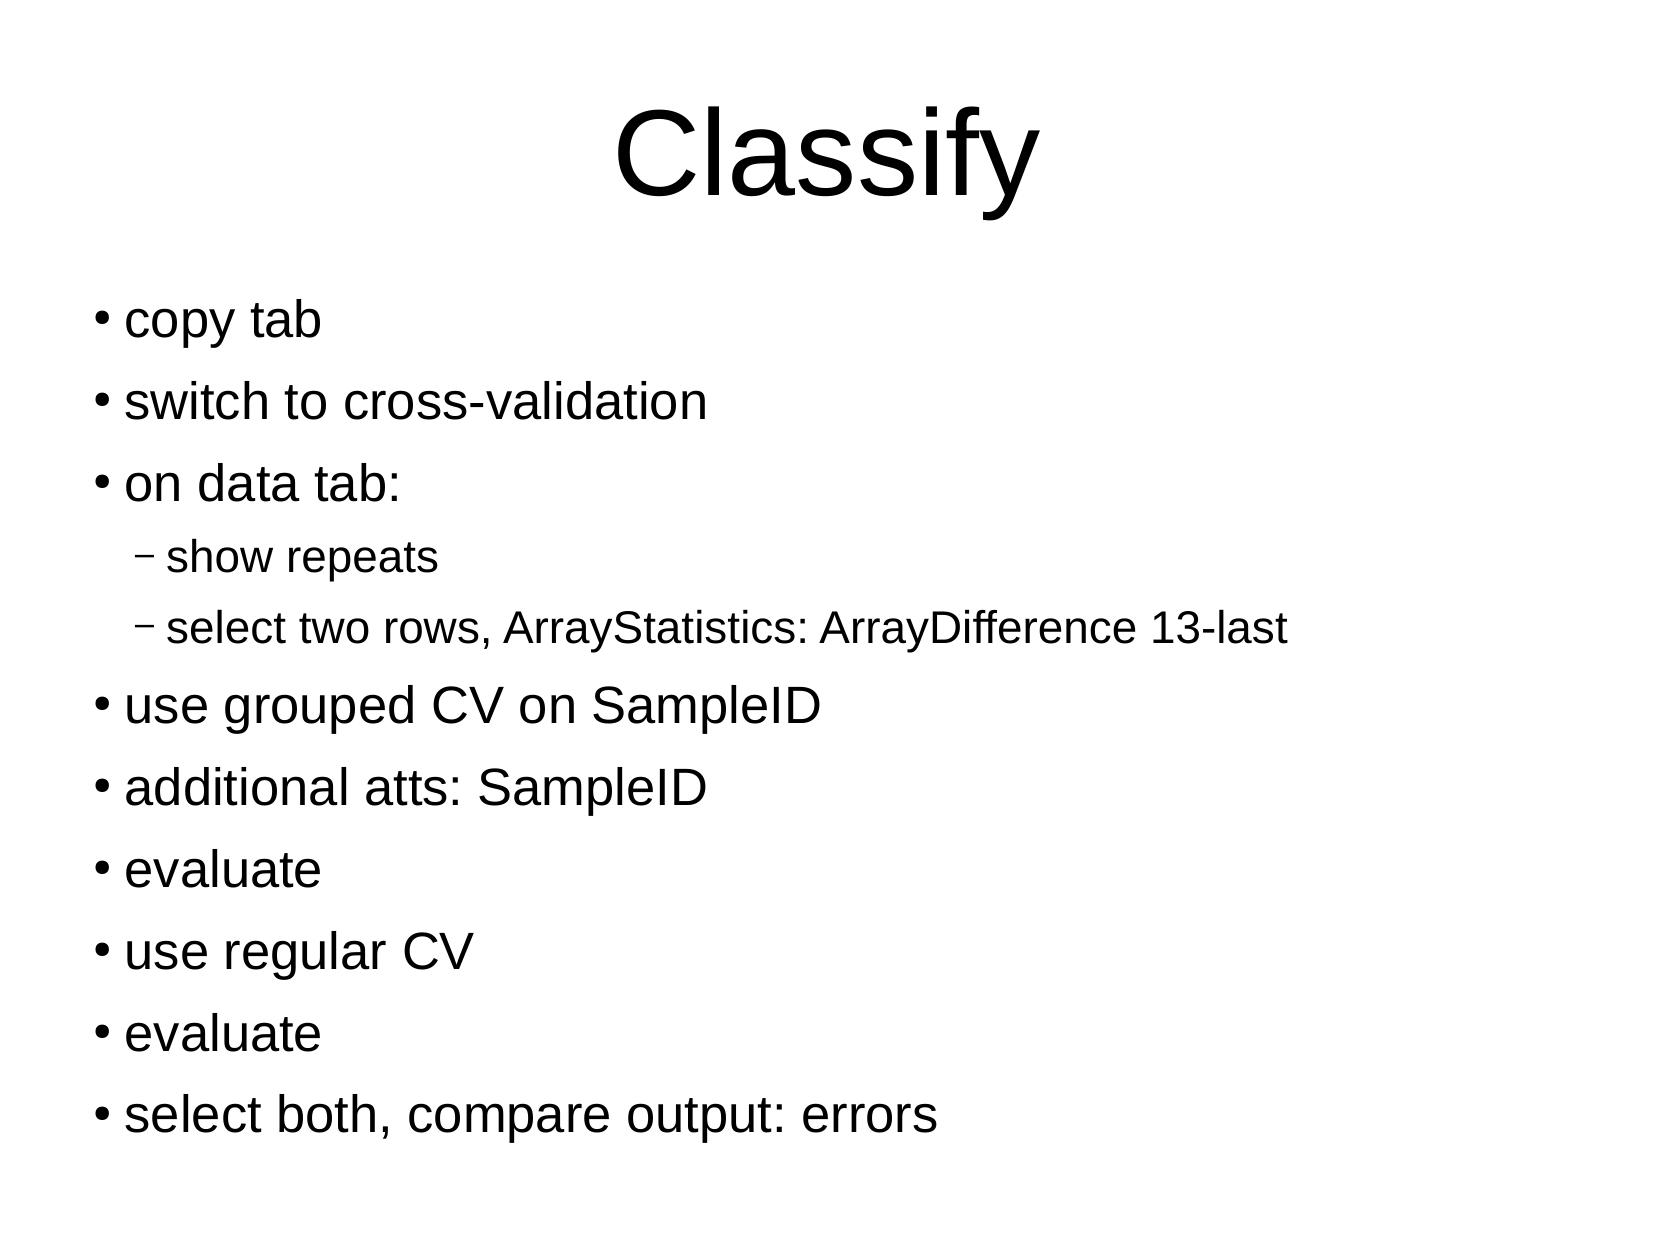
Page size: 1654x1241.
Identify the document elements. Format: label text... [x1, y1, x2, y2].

title Classify [82, 49, 1571, 257]
list copy tab switch to cross-validation on data tab: show repeats select two rows, ArrayStatistics: ArrayDifference 13-last use grouped CV on SampleID additional atts: SampleID evaluate use regular CV evaluate select both, compare output: errors [82, 290, 1571, 1158]
